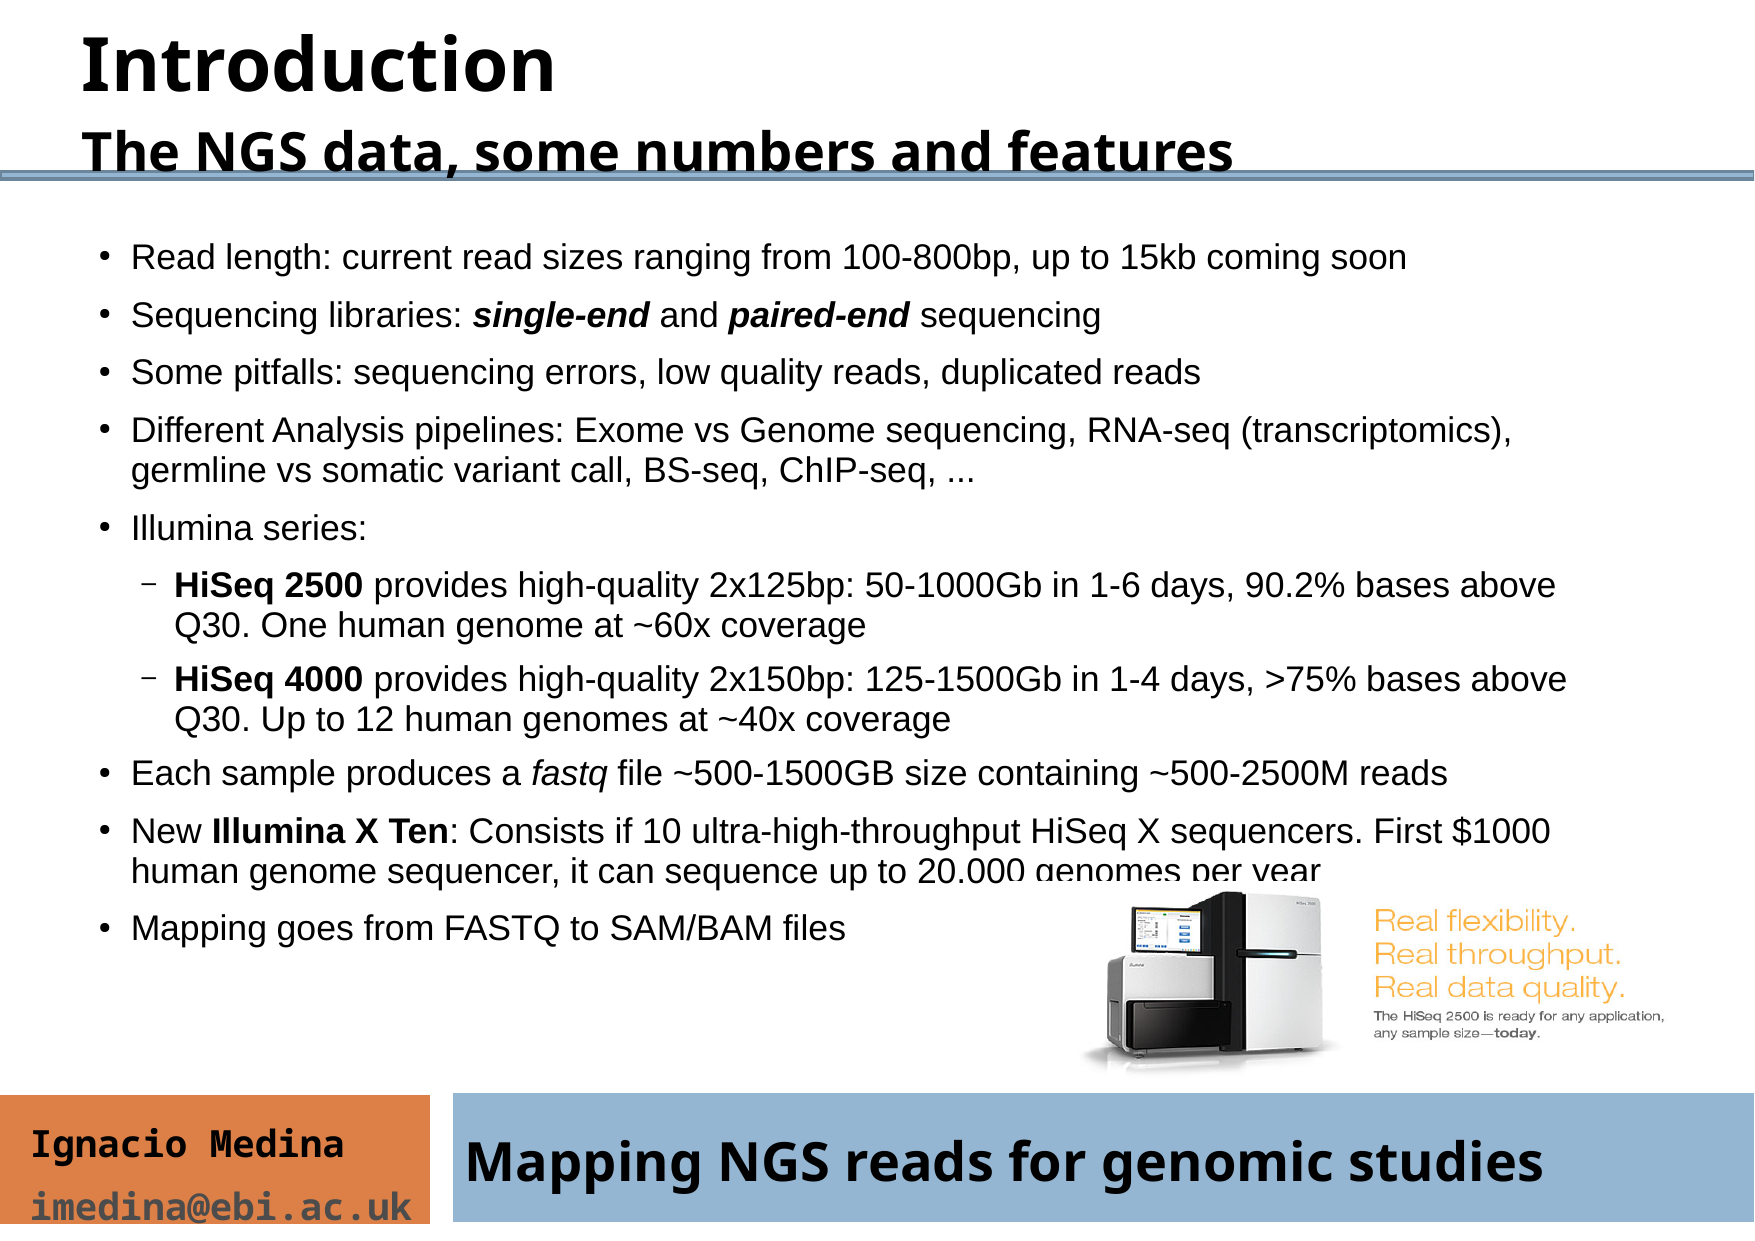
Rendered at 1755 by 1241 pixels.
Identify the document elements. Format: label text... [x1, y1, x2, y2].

text_box Mapping NGS reads for genomic studies [450, 1116, 1726, 1195]
list Read length: current read sizes ranging from 100-800bp, up to 15kb coming soon Sequencing libraries: single-end and paired-end sequencing Some pitfalls: sequencing errors, low quality reads, duplicated reads Different Analysis pipelines: Exome vs Genome sequencing, RNA-seq (transcriptomics), germline vs somatic variant call, BS-seq, ChIP-seq, ... Illumina series: HiSeq 2500 provides high-quality 2x125bp: 50-1000Gb in 1-6 days, 90.2% bases above Q30. One human genome at ~60x coverage HiSeq 4000 provides high-quality 2x150bp: 125-1500Gb in 1-4 days, >75% bases above Q30. Up to 12 human genomes at ~40x coverage Each sample produces a fastq file ~500-1500GB size containing ~500-2500M reads New Illumina X Ten: Consists if 10 ultra-high-throughput HiSeq X sequencers. First $1000 human genome sequencer, it can sequence up to 20.000 genomes per year Mapping goes from FASTQ to SAM/BAM files [87, 237, 1632, 957]
text_box [0, 171, 1754, 179]
text_box Ignacio Medina imedina@ebi.ac.uk [15, 1110, 436, 1224]
picture [1008, 881, 1747, 1092]
text_box Introduction The NGS data, some numbers and features [67, 3, 1688, 169]
